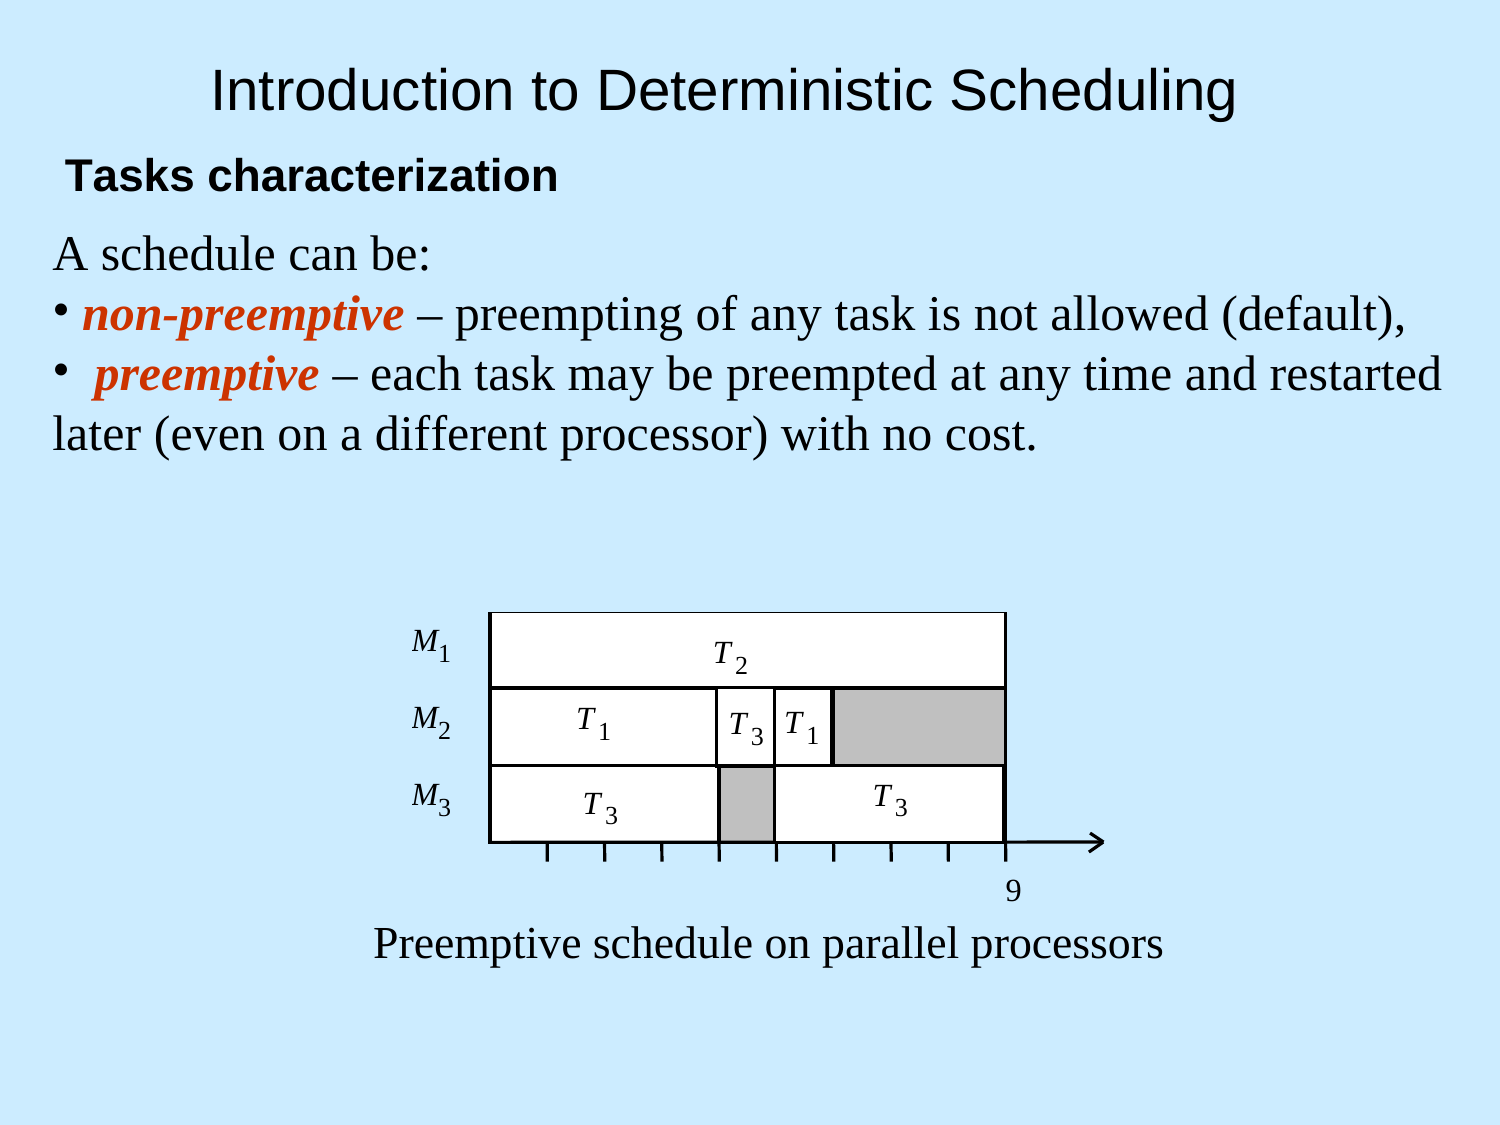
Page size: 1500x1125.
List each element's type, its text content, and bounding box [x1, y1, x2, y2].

chart [412, 612, 1111, 916]
text_box A schedule can be: non-preemptive – preempting of any task is not allowed (default), preemptive – each task may be preempted at any time and restarted later (even on a different processor) with no cost. [37, 212, 1500, 468]
title Introduction to Deterministic Scheduling [0, 12, 1450, 163]
text_box Tasks characterization [49, 137, 1338, 208]
text_box Preemptive schedule on parallel processors [87, 904, 1450, 976]
